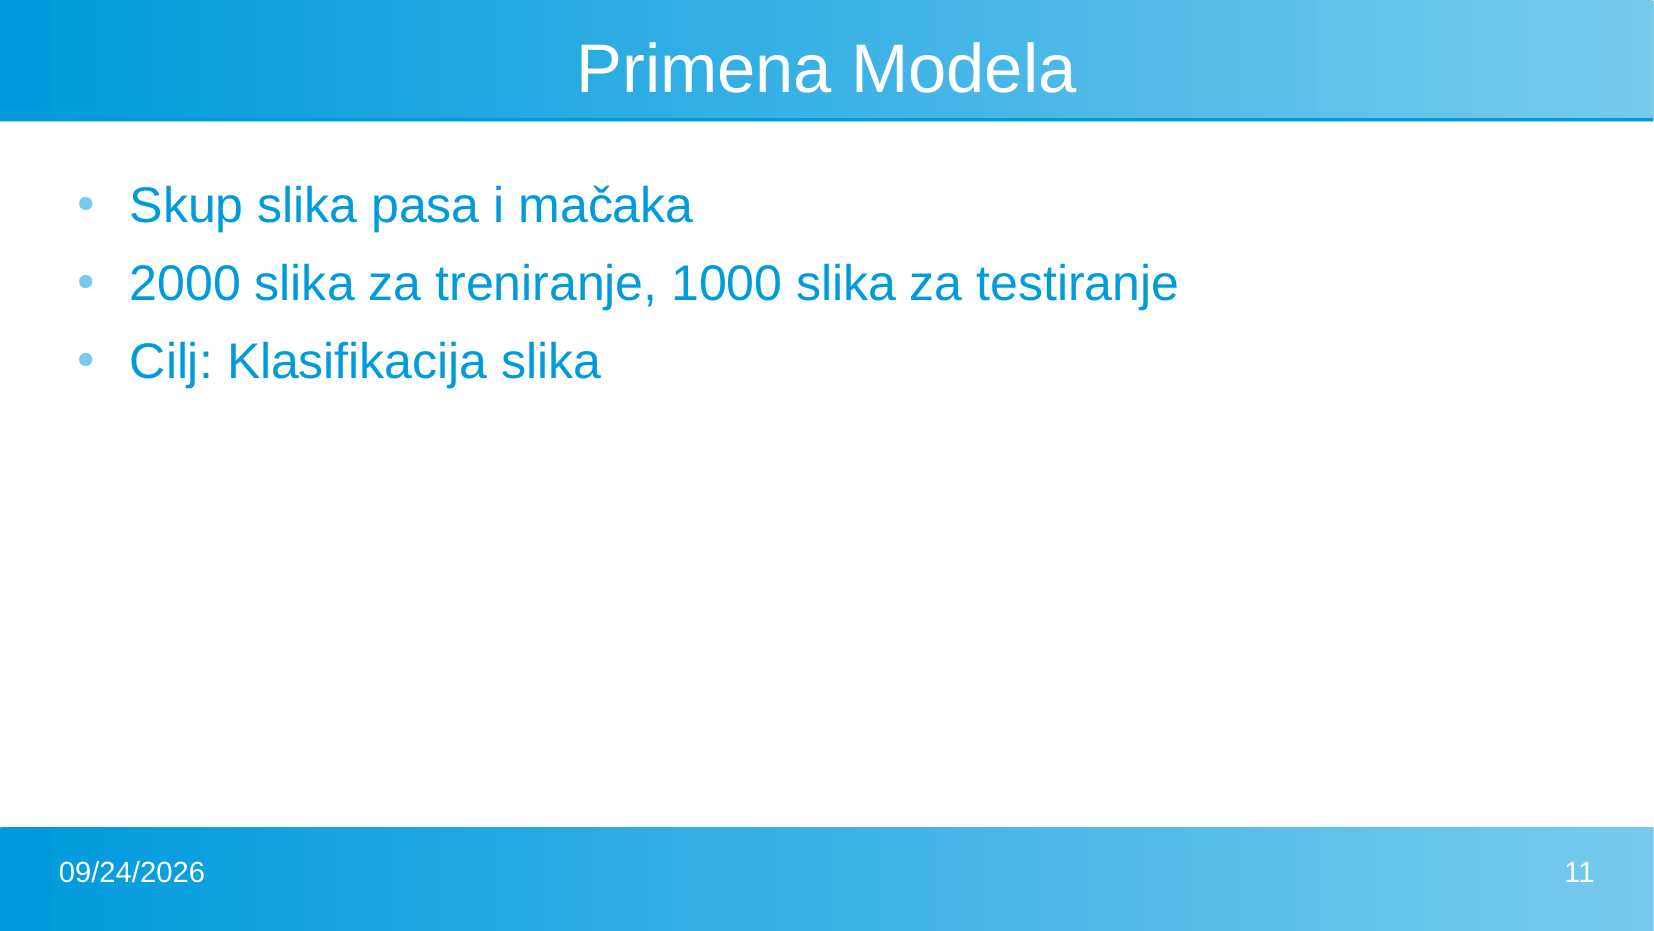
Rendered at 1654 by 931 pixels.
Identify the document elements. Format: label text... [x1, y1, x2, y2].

title Primena Modela [59, 29, 1595, 108]
list Skup slika pasa i mačaka 2000 slika za treniranje, 1000 slika za testiranje Cilj: Klasifikacija slika [59, 177, 1595, 768]
